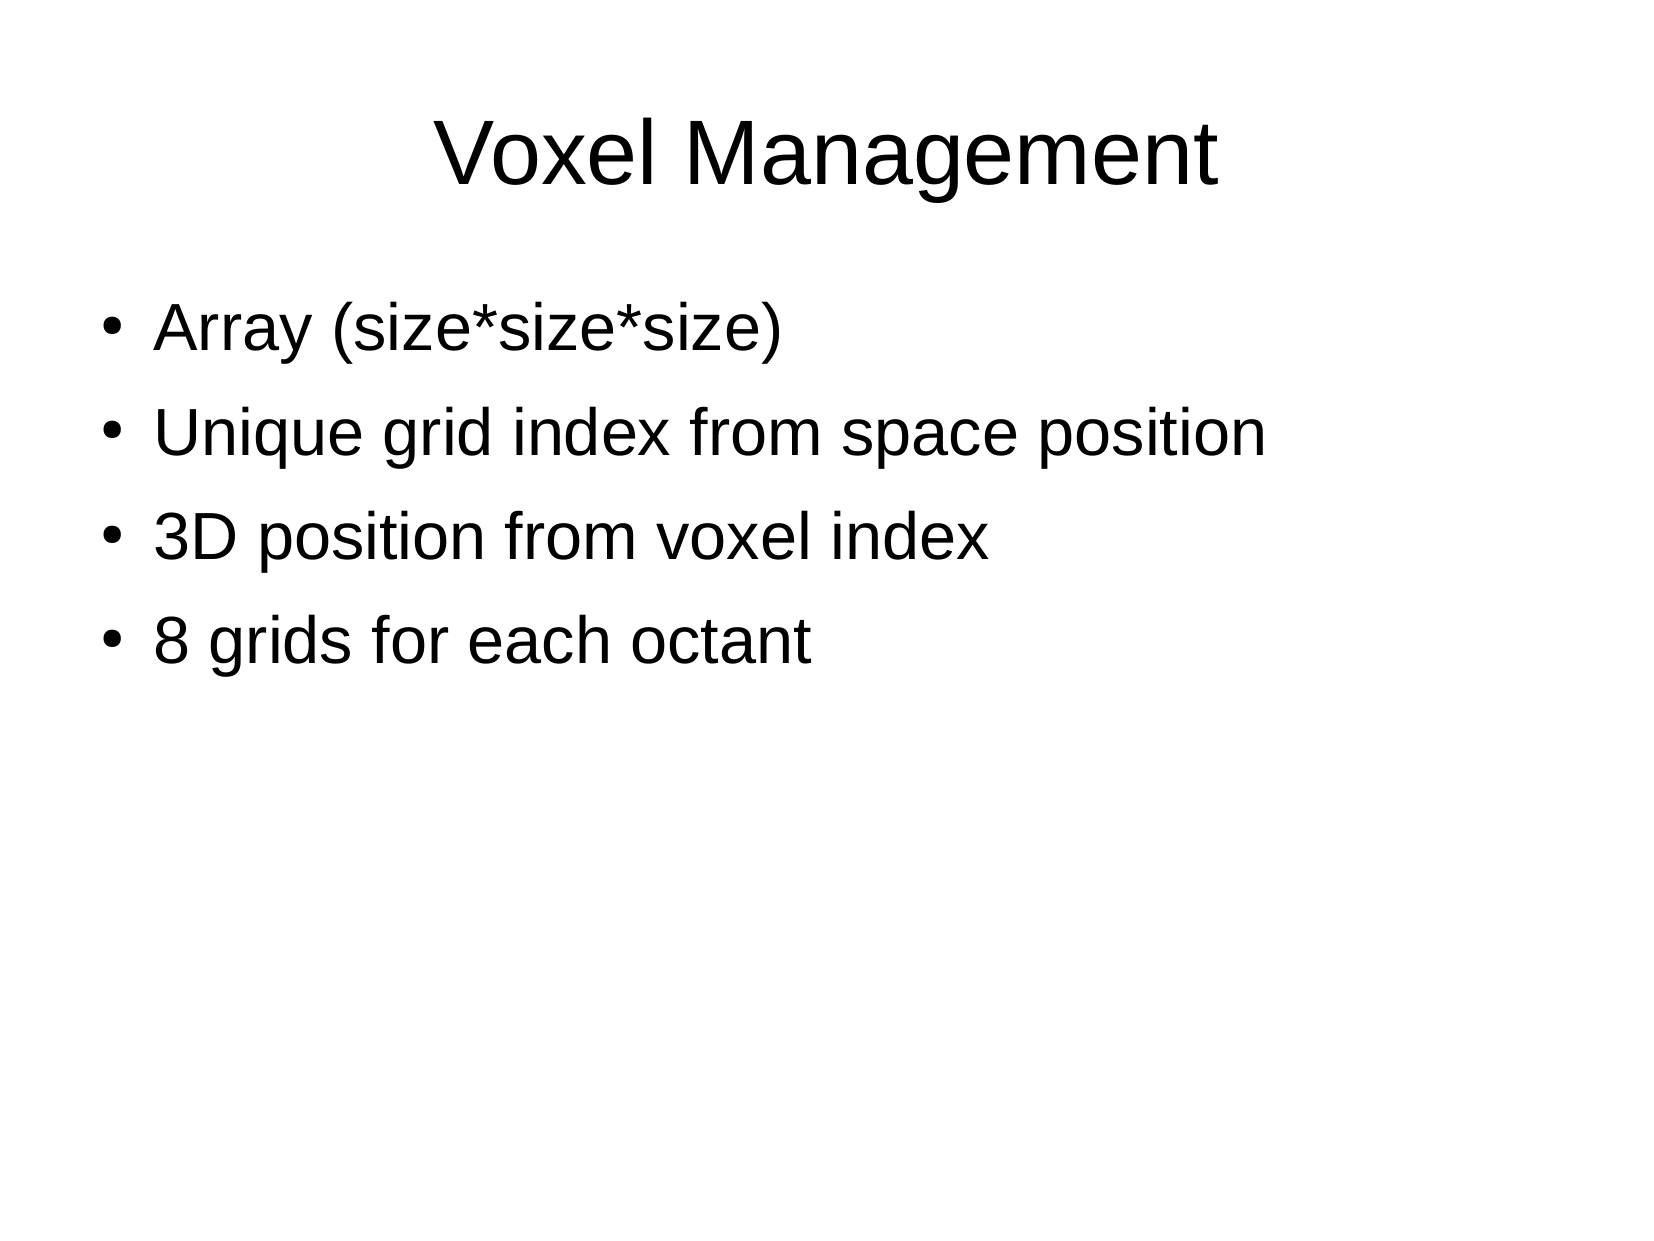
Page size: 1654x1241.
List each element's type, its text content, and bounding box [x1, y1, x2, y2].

title Voxel Management [82, 49, 1571, 257]
list Array (size*size*size) Unique grid index from space position 3D position from voxel index 8 grids for each octant [82, 290, 1571, 1010]
